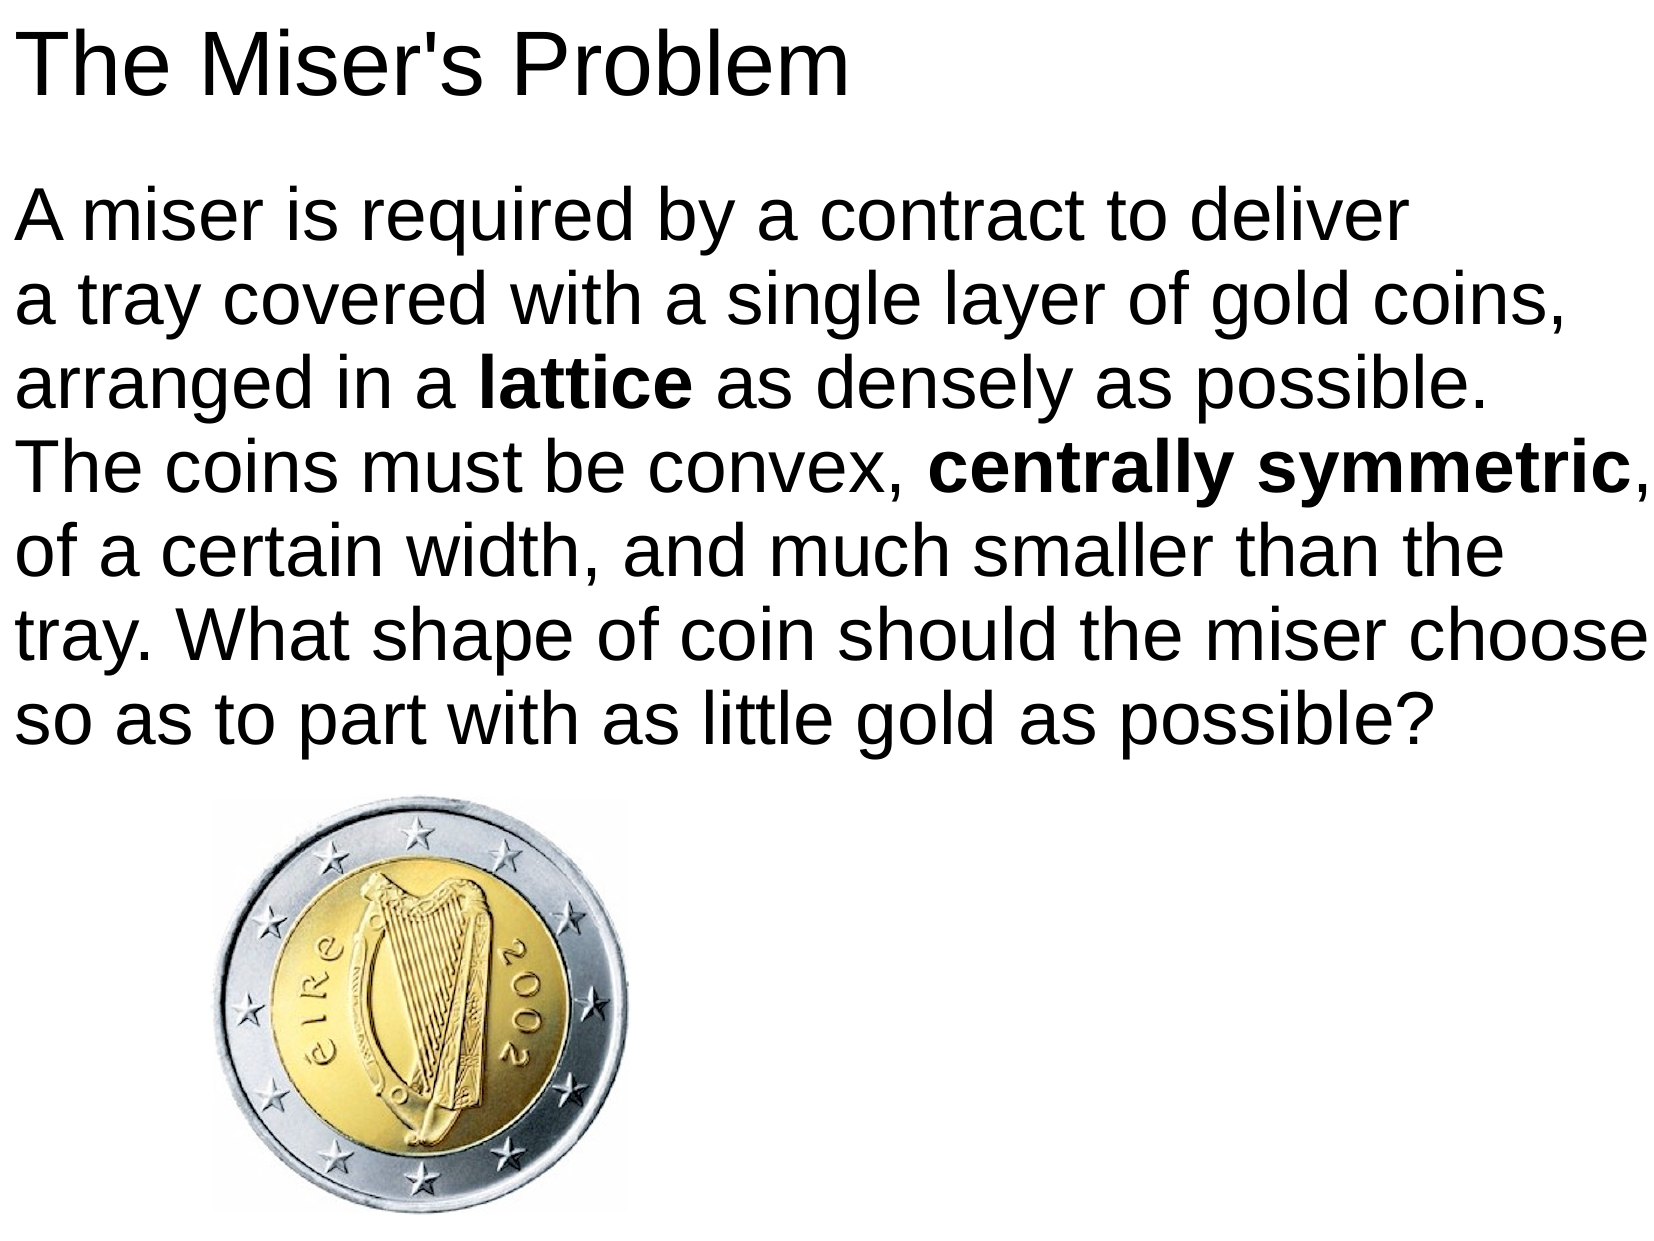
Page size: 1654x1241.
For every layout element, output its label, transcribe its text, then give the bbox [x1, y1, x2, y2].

picture [210, 794, 631, 1216]
text_box A miser is required by a contract to deliver a tray covered with a single layer of gold coins, arranged in a lattice as densely as possible. The coins must be convex, centrally symmetric, of a certain width, and much smaller than the tray. What shape of coin should the miser choose so as to part with as little gold as possible? [0, 165, 1654, 768]
text_box The Miser's Problem [0, 5, 1654, 165]
